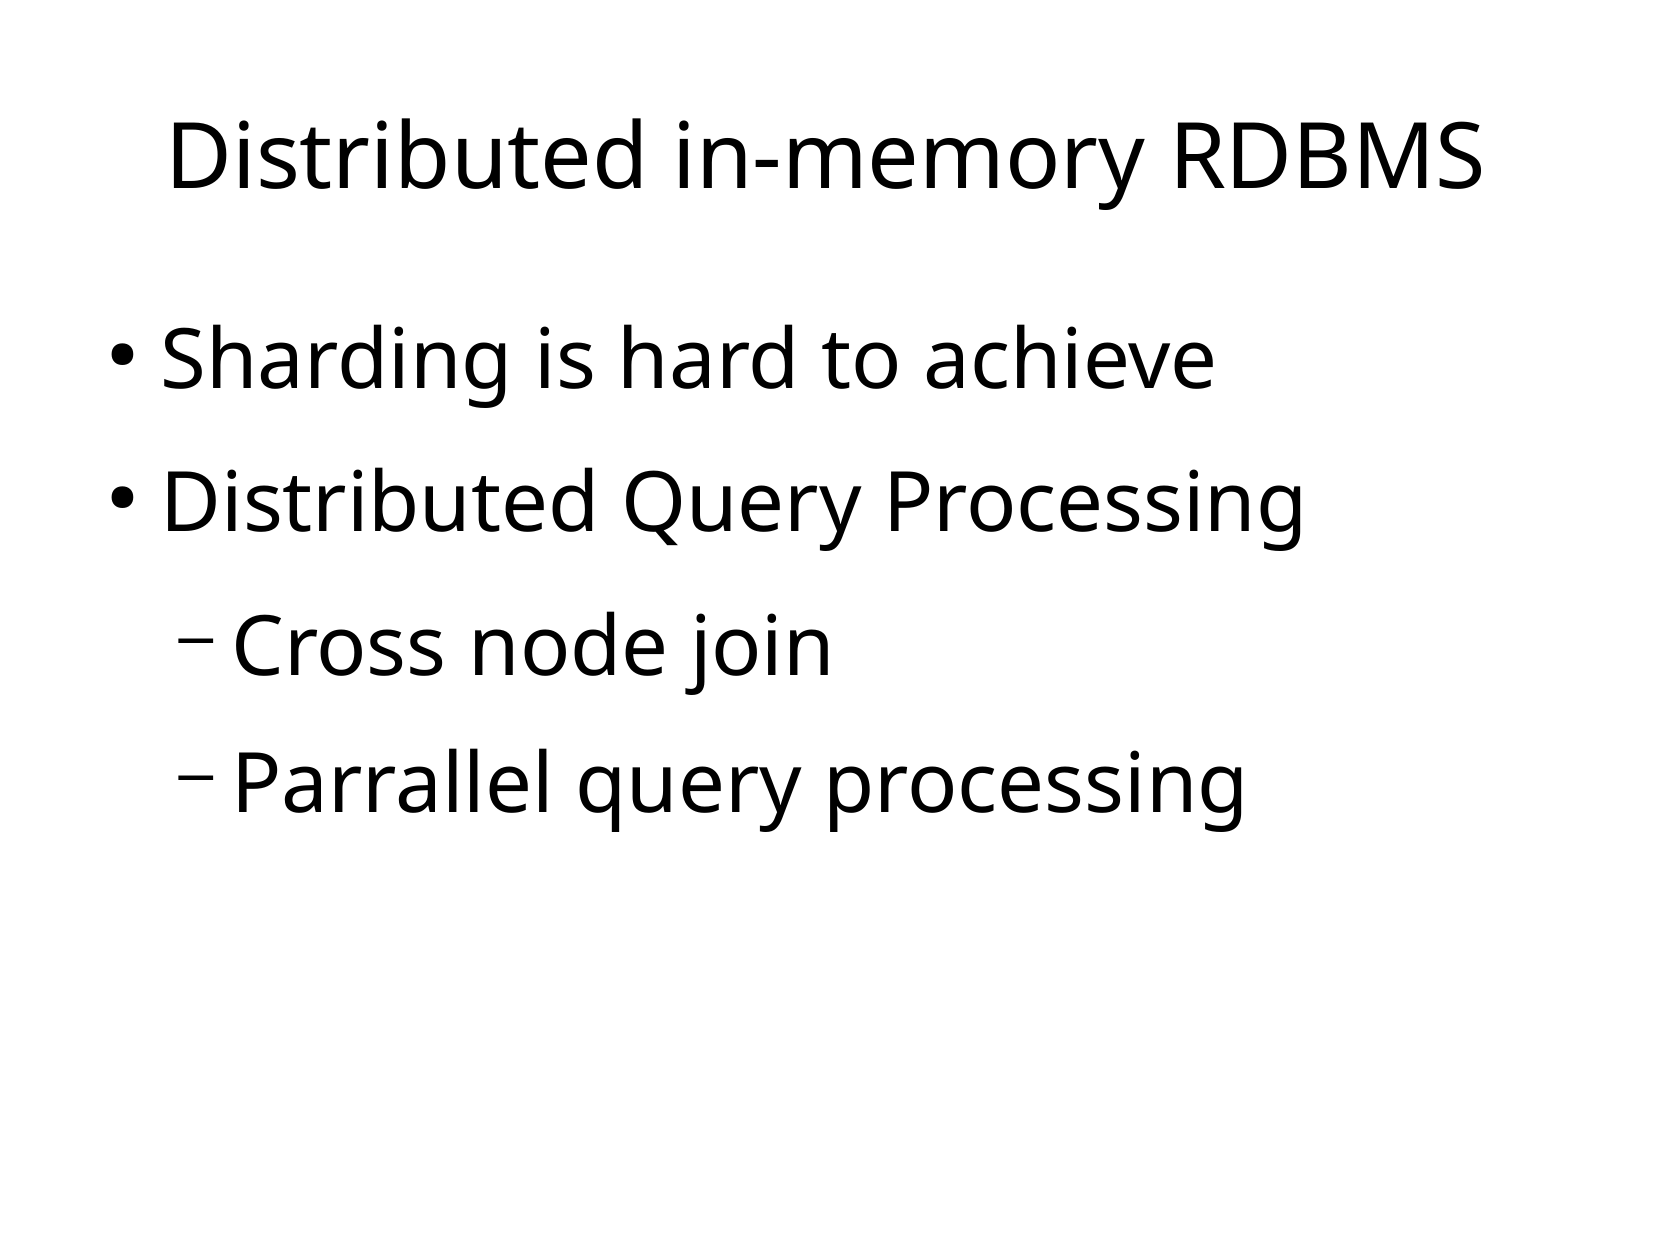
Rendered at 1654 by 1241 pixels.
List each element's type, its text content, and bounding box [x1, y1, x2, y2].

list Sharding is hard to achieve Distributed Query Processing Cross node join Parrallel query processing [90, 300, 1578, 1155]
title Distributed in-memory RDBMS [82, 49, 1571, 257]
